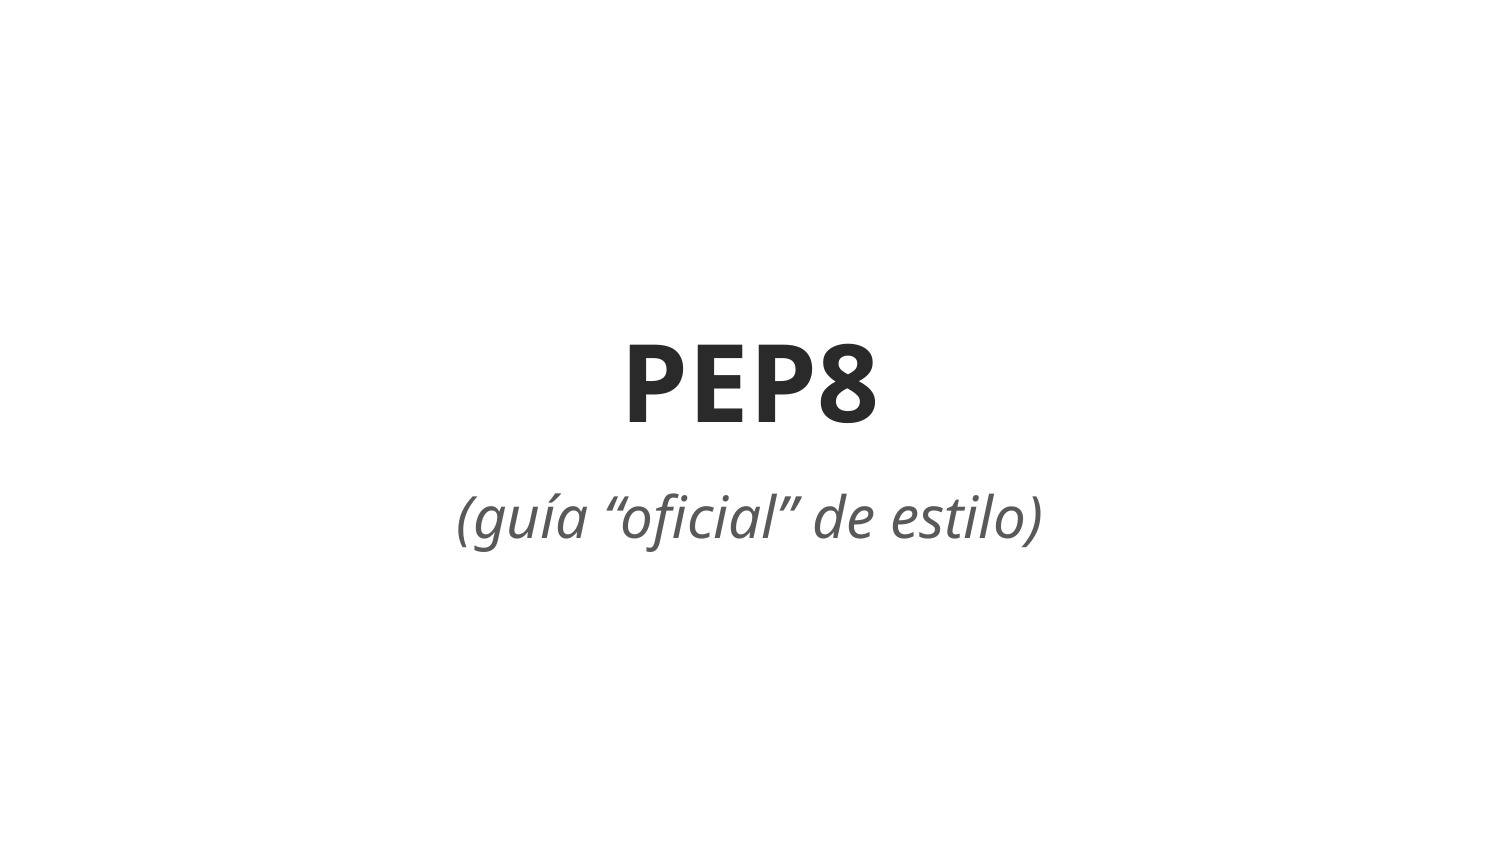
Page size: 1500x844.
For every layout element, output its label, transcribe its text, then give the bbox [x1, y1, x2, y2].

title PEP8 [51, 122, 1449, 459]
subtitle (guía “oficial” de estilo) [51, 464, 1449, 595]
